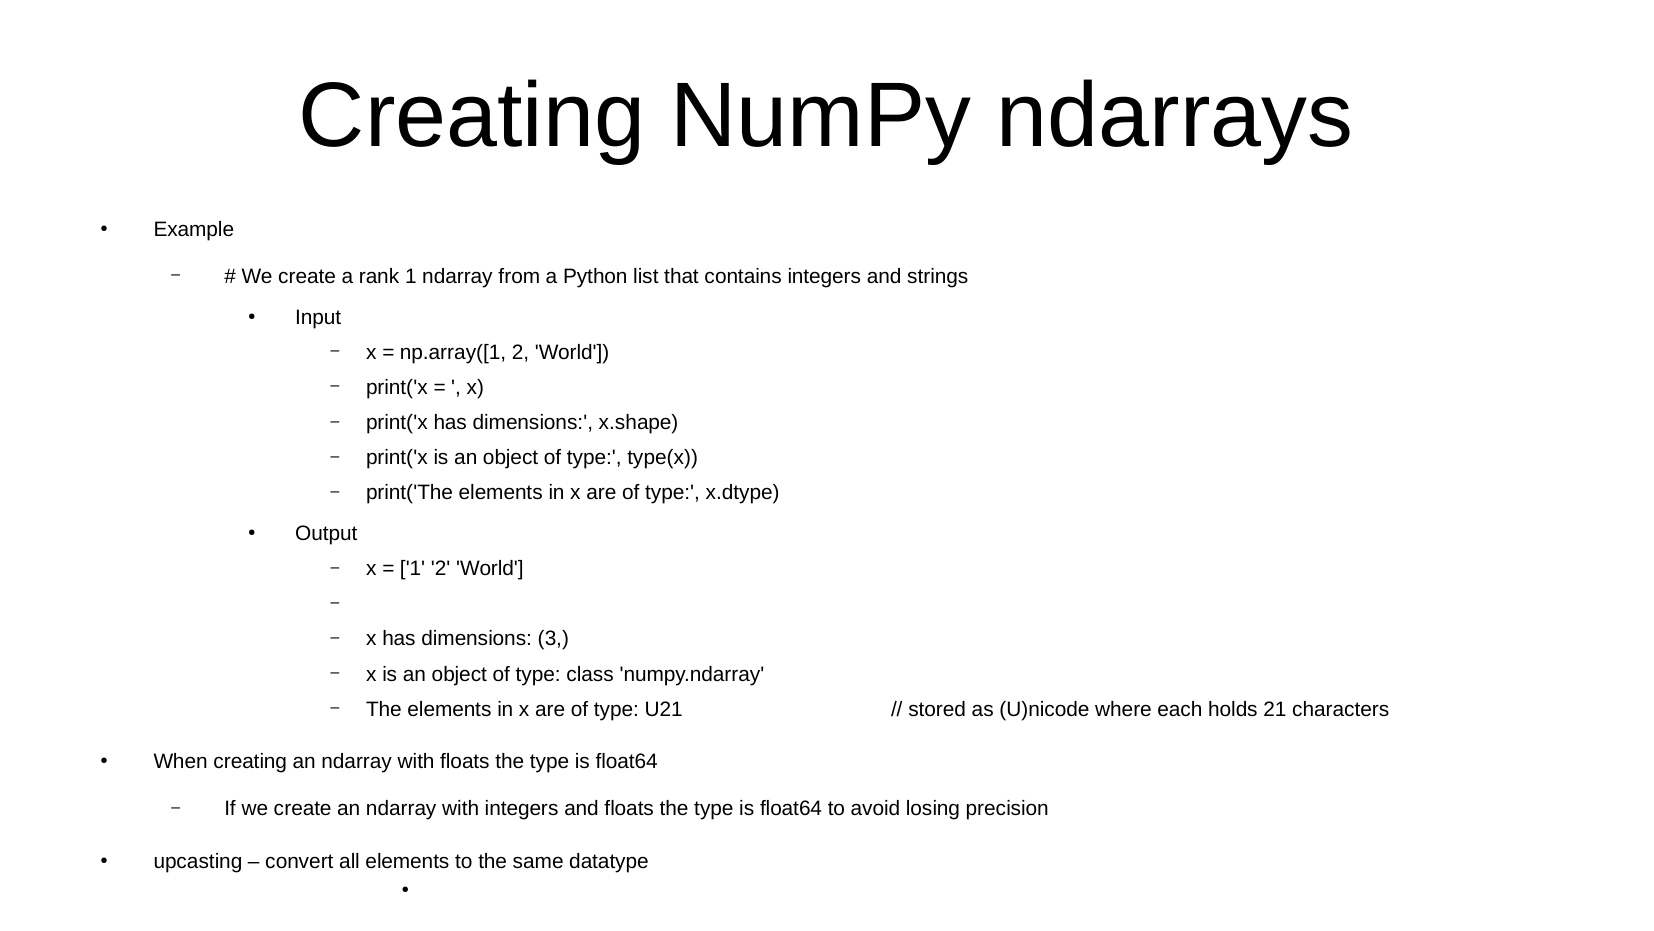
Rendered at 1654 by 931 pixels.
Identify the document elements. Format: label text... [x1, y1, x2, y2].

list Example # We create a rank 1 ndarray from a Python list that contains integers and strings Input x = np.array([1, 2, 'World']) print('x = ', x) print('x has dimensions:', x.shape) print('x is an object of type:', type(x)) print('The elements in x are of type:', x.dtype) Output x = ['1' '2' 'World'] x has dimensions: (3,) x is an object of type: class 'numpy.ndarray' The elements in x are of type: U21 // stored as (U)nicode where each holds 21 characters When creating an ndarray with floats the type is float64 If we create an ndarray with integers and floats the type is float64 to avoid losing precision upcasting – convert all elements to the same datatype [82, 217, 1636, 901]
title Creating NumPy ndarrays [82, 37, 1571, 193]
